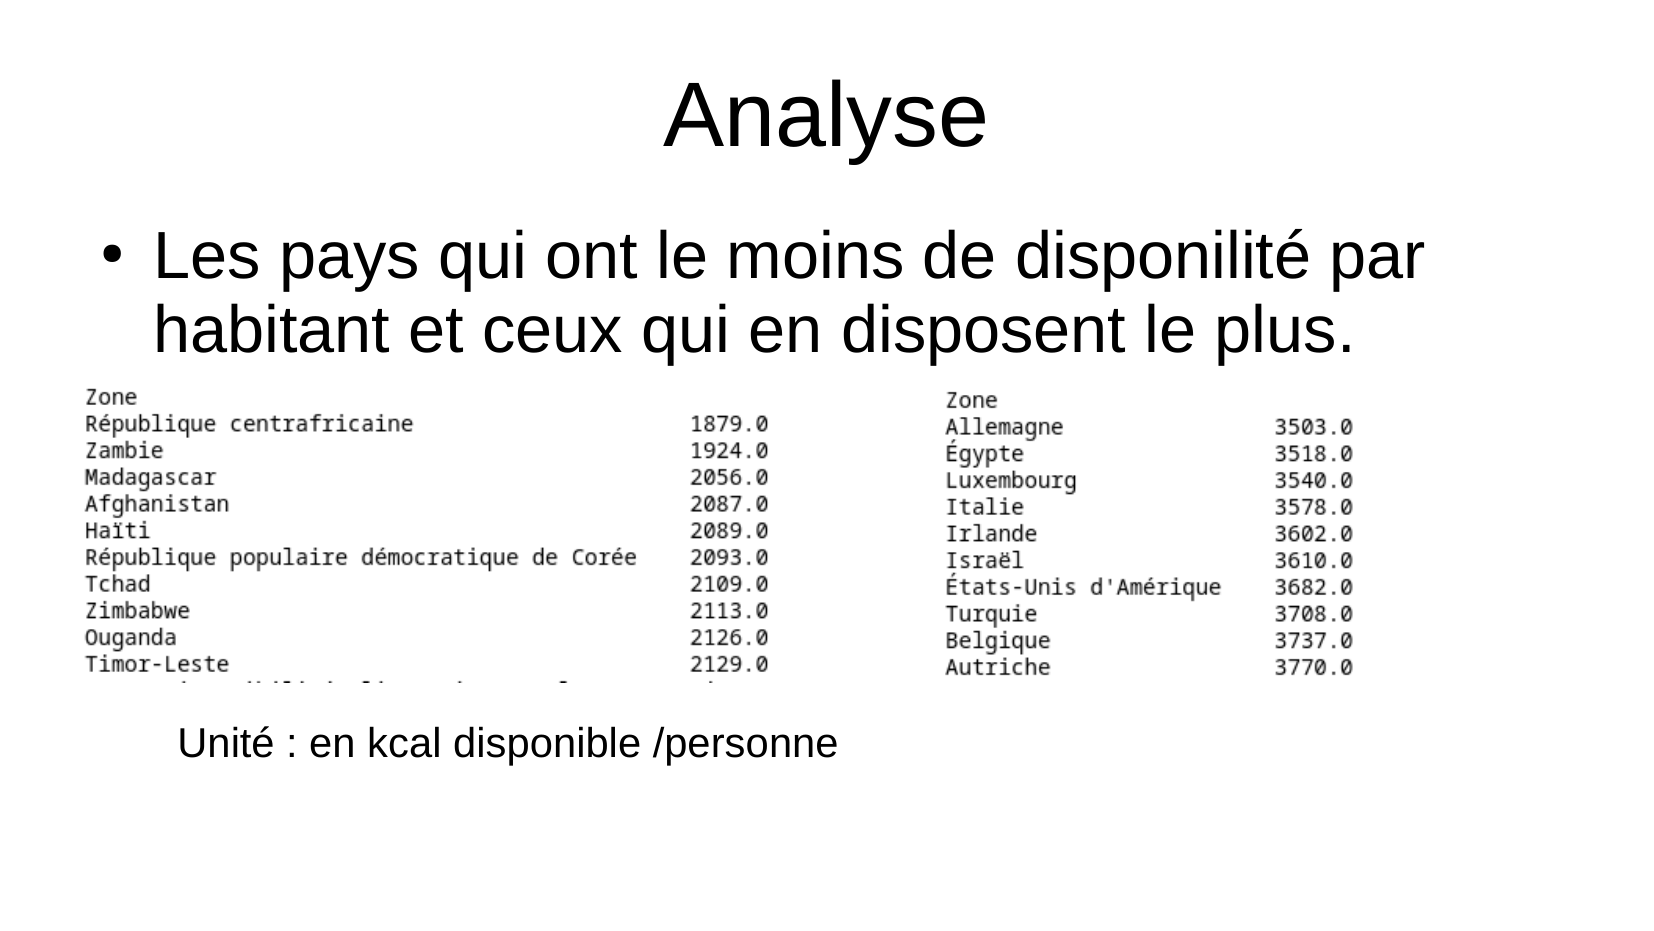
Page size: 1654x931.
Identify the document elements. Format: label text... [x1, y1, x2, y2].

picture [82, 383, 791, 683]
list Unité : en kcal disponible /personne [106, 719, 1595, 886]
picture [944, 383, 1381, 683]
title Analyse [82, 37, 1571, 193]
list Les pays qui ont le moins de disponilité par habitant et ceux qui en disposent le plus. [82, 217, 1571, 384]
